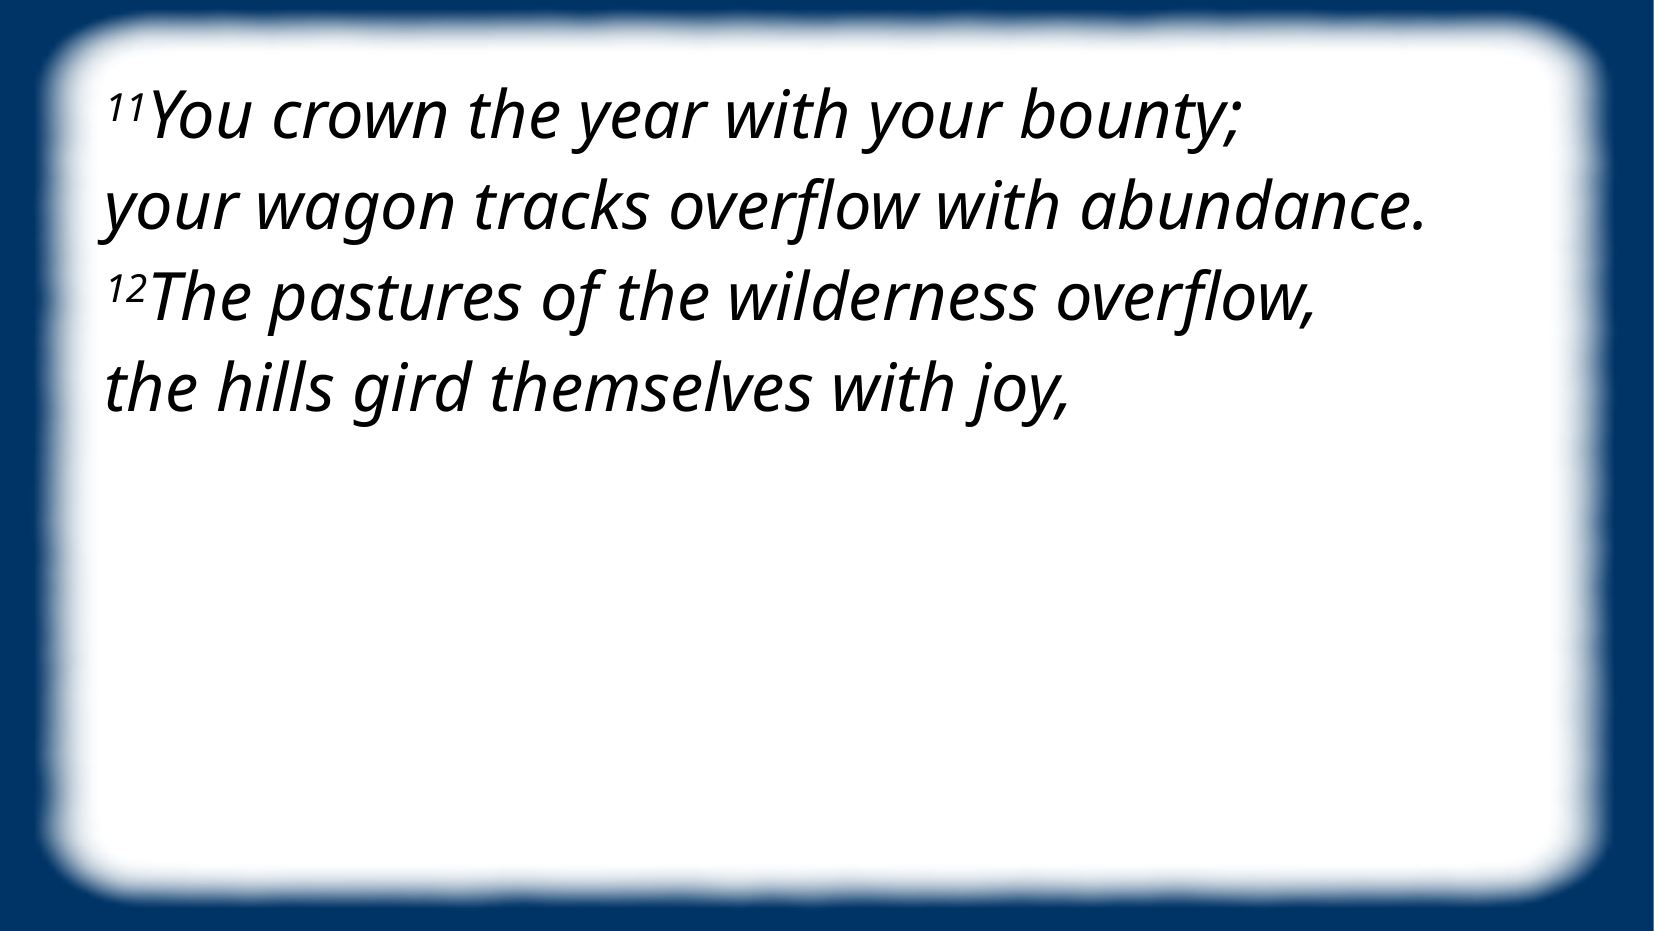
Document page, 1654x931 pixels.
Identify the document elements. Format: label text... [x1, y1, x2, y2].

picture [0, 0, 1654, 931]
text_box 11You crown the year with your bounty; your wagon tracks overflow with abundance. 12The pastures of the wilderness overflow, the hills gird themselves with joy, [90, 60, 1561, 430]
